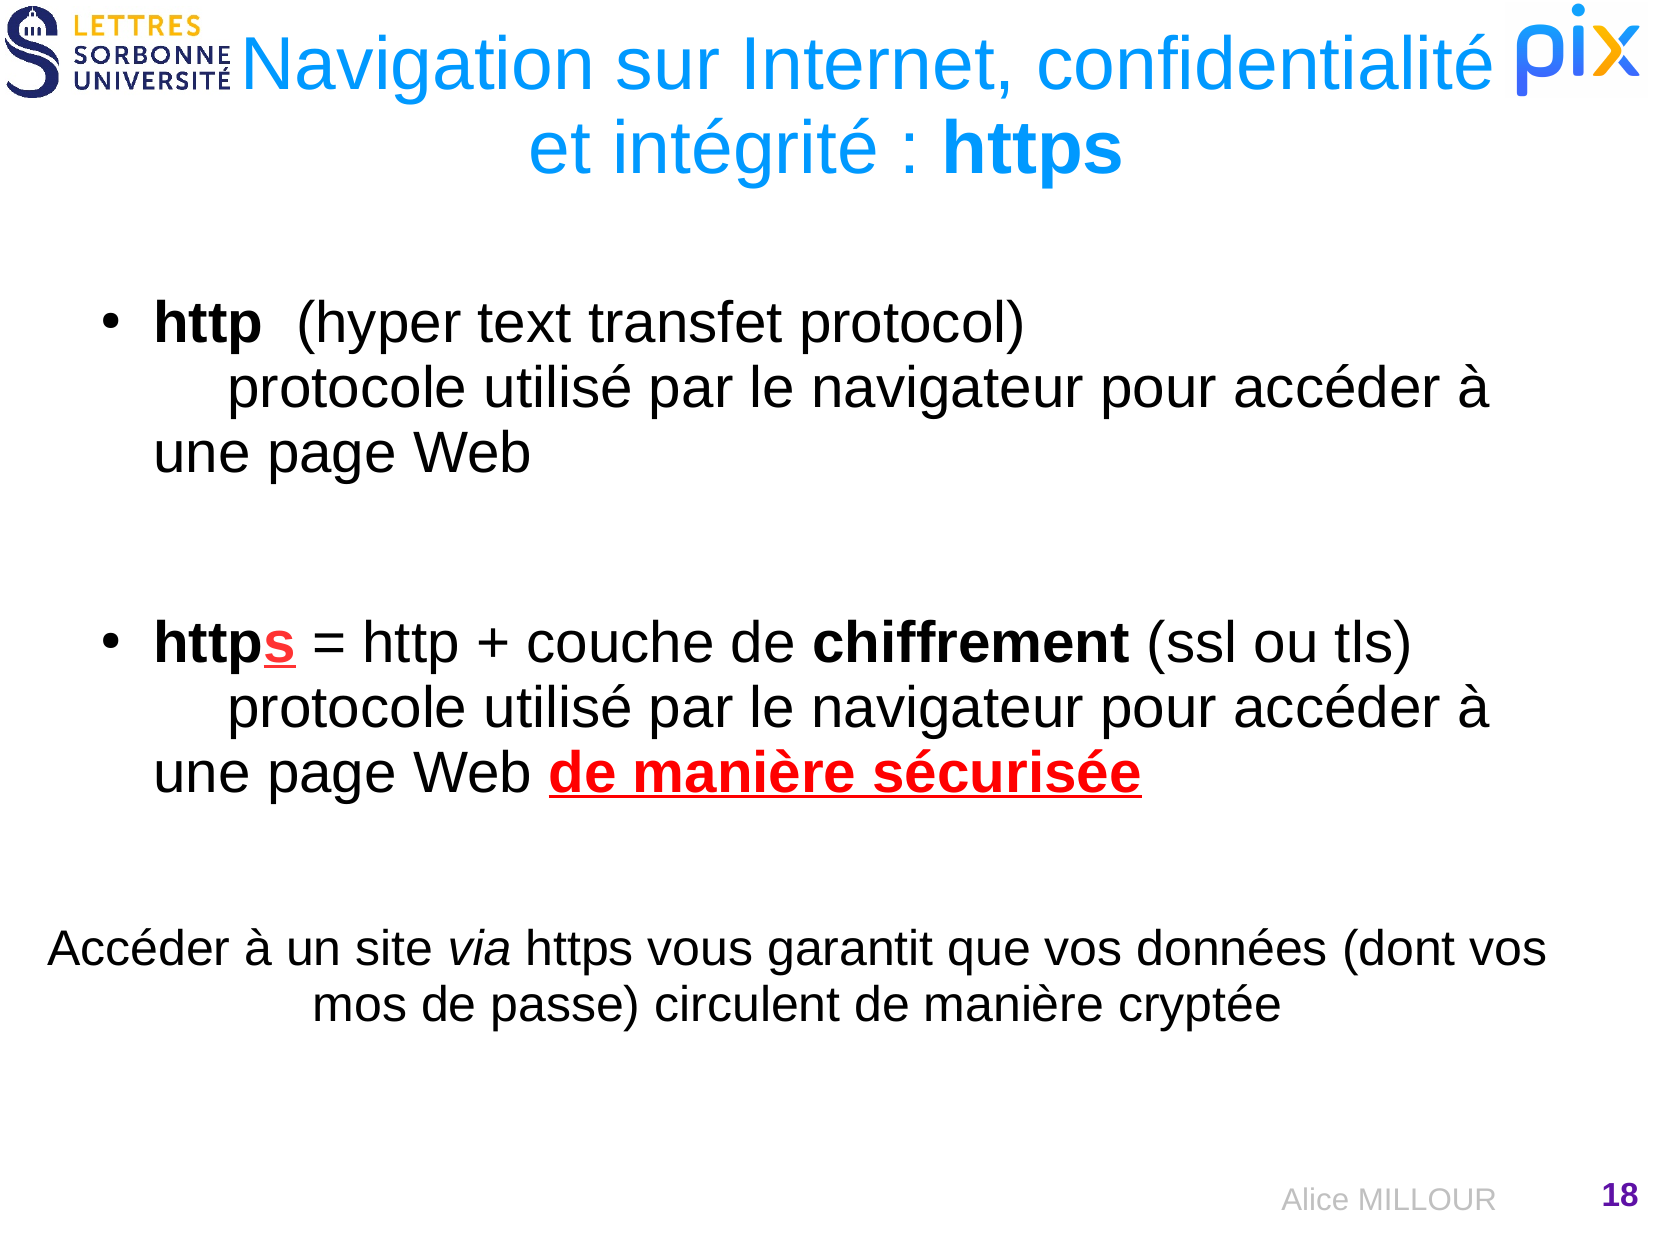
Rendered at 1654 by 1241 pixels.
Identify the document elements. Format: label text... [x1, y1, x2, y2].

text_box Accéder à un site via https vous garantit que vos données (dont vos mos de passe) circulent de manière cryptée [32, 913, 1578, 1040]
picture [1571, 2, 1648, 98]
picture [5, 6, 82, 98]
list http (hyper text transfet protocol) protocole utilisé par le navigateur pour accéder à une page Web https = http + couche de chiffrement (ssl ou tls) protocole utilisé par le navigateur pour accéder à une page Web de manière sécurisée [82, 290, 1571, 818]
title Navigation sur Internet, confidentialité et intégrité : https [82, 2, 1571, 210]
